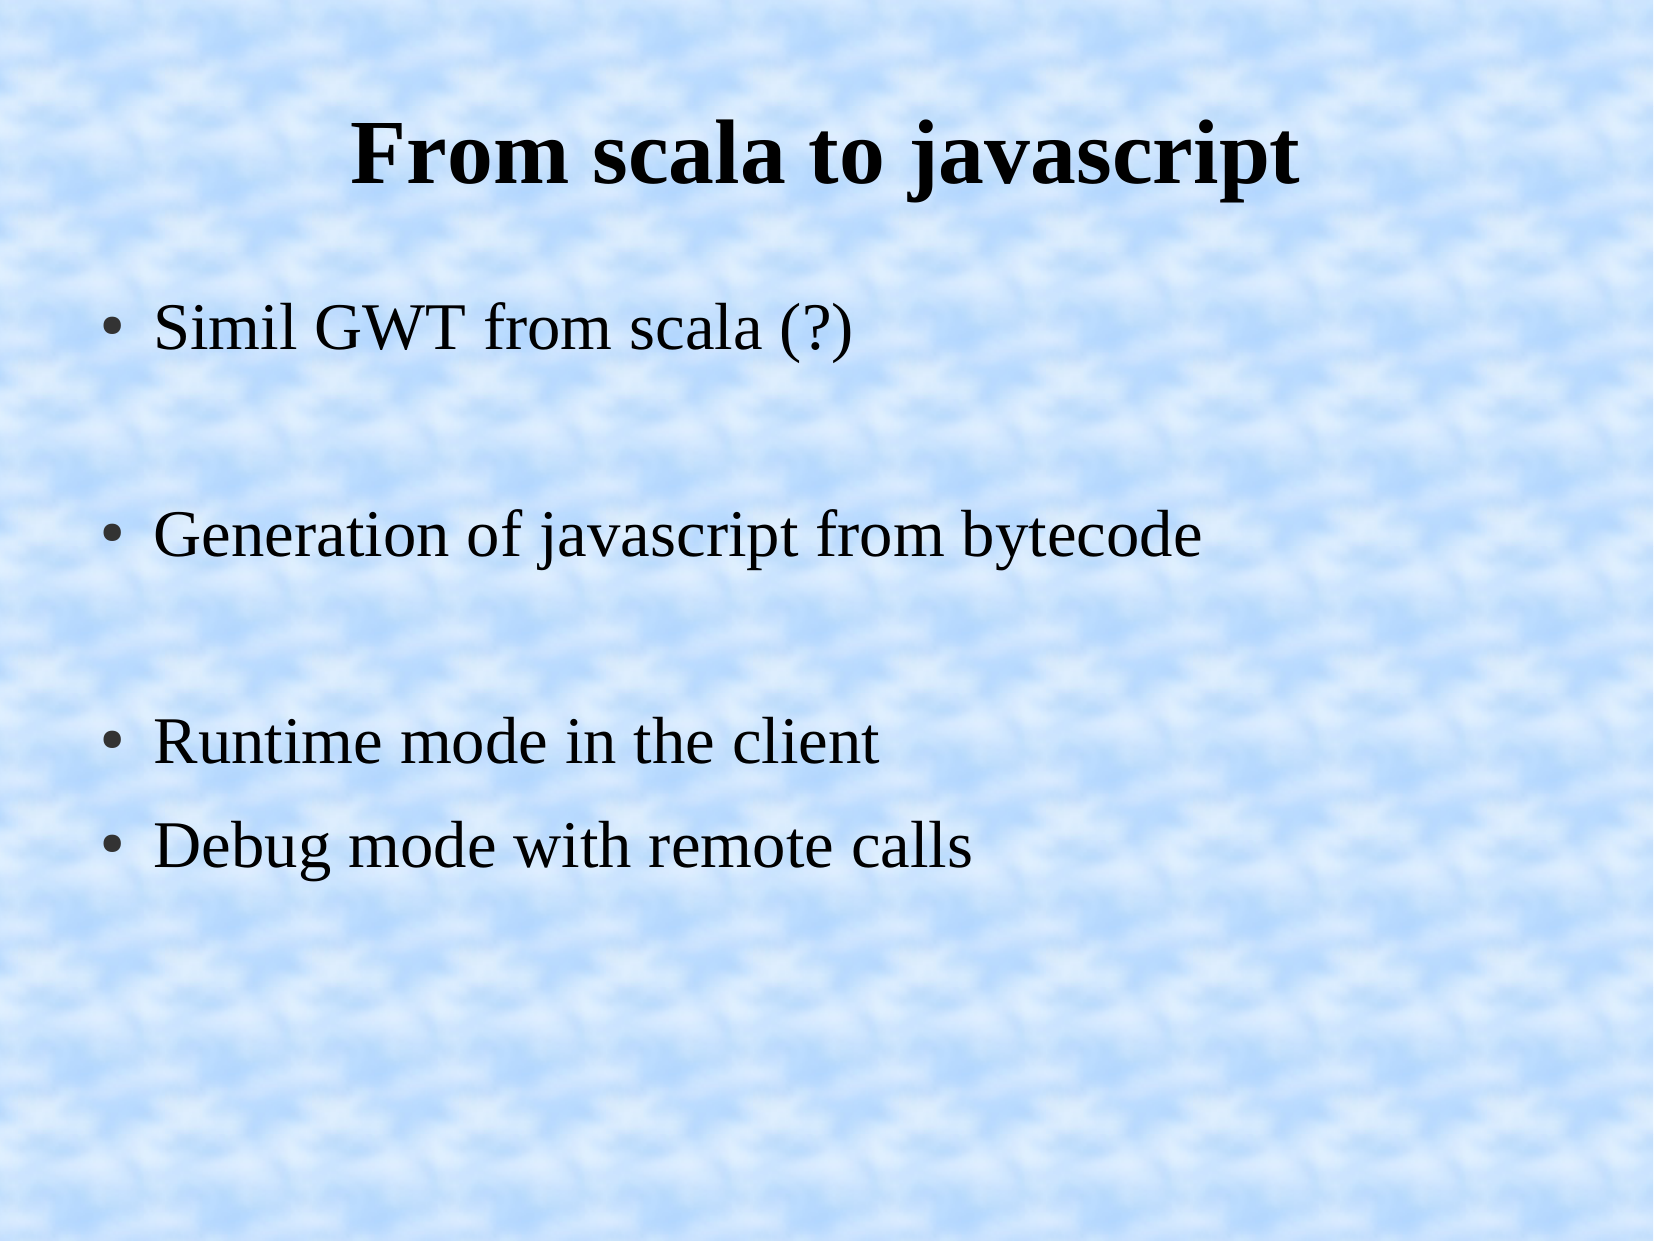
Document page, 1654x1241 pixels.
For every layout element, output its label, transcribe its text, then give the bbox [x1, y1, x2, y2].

list Simil GWT from scala (?) Generation of javascript from bytecode Runtime mode in the client Debug mode with remote calls [82, 290, 1571, 1110]
title From scala to javascript [82, 49, 1571, 257]
picture [0, 0, 1654, 1241]
